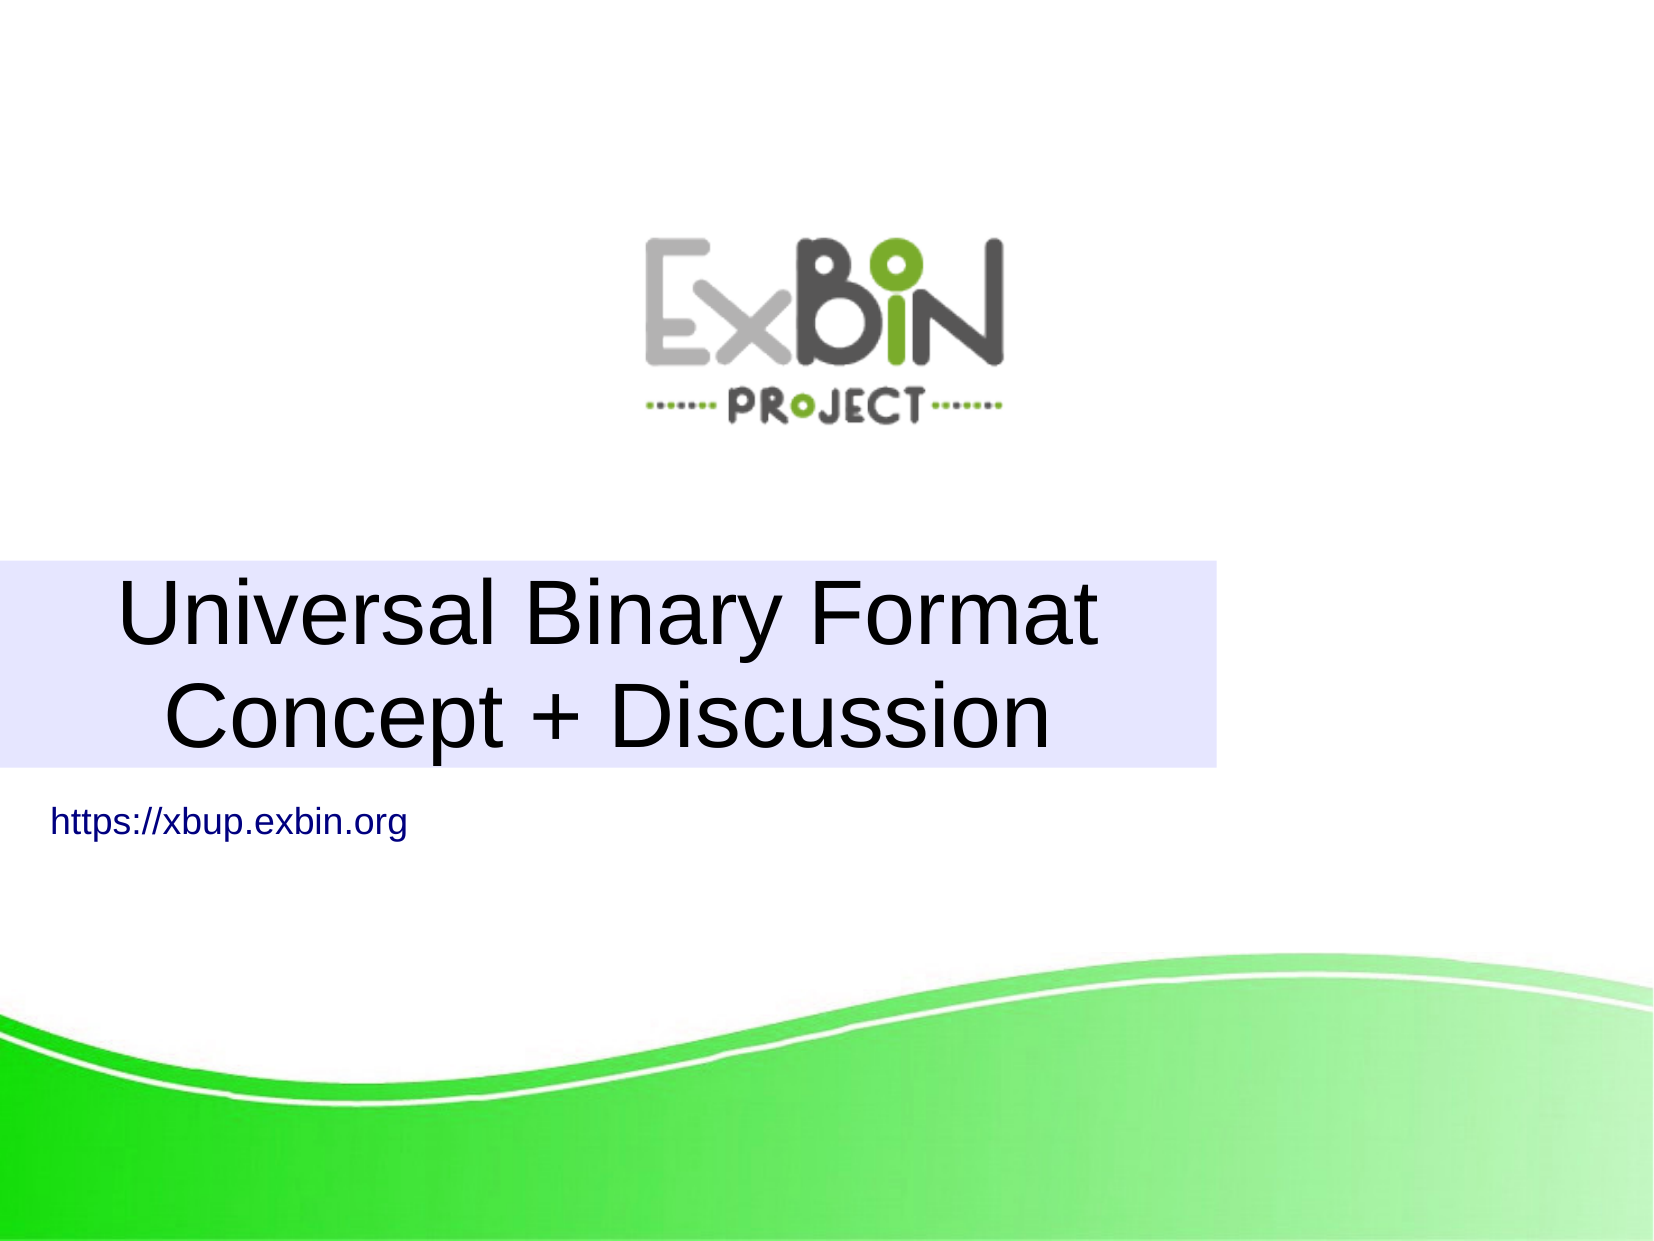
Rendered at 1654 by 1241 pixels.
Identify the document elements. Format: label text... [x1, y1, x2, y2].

text_box https://xbup.exbin.org [35, 793, 424, 851]
title Universal Binary Format Concept + Discussion [0, 560, 1217, 768]
picture [0, 952, 1654, 1241]
picture [637, 229, 1016, 438]
